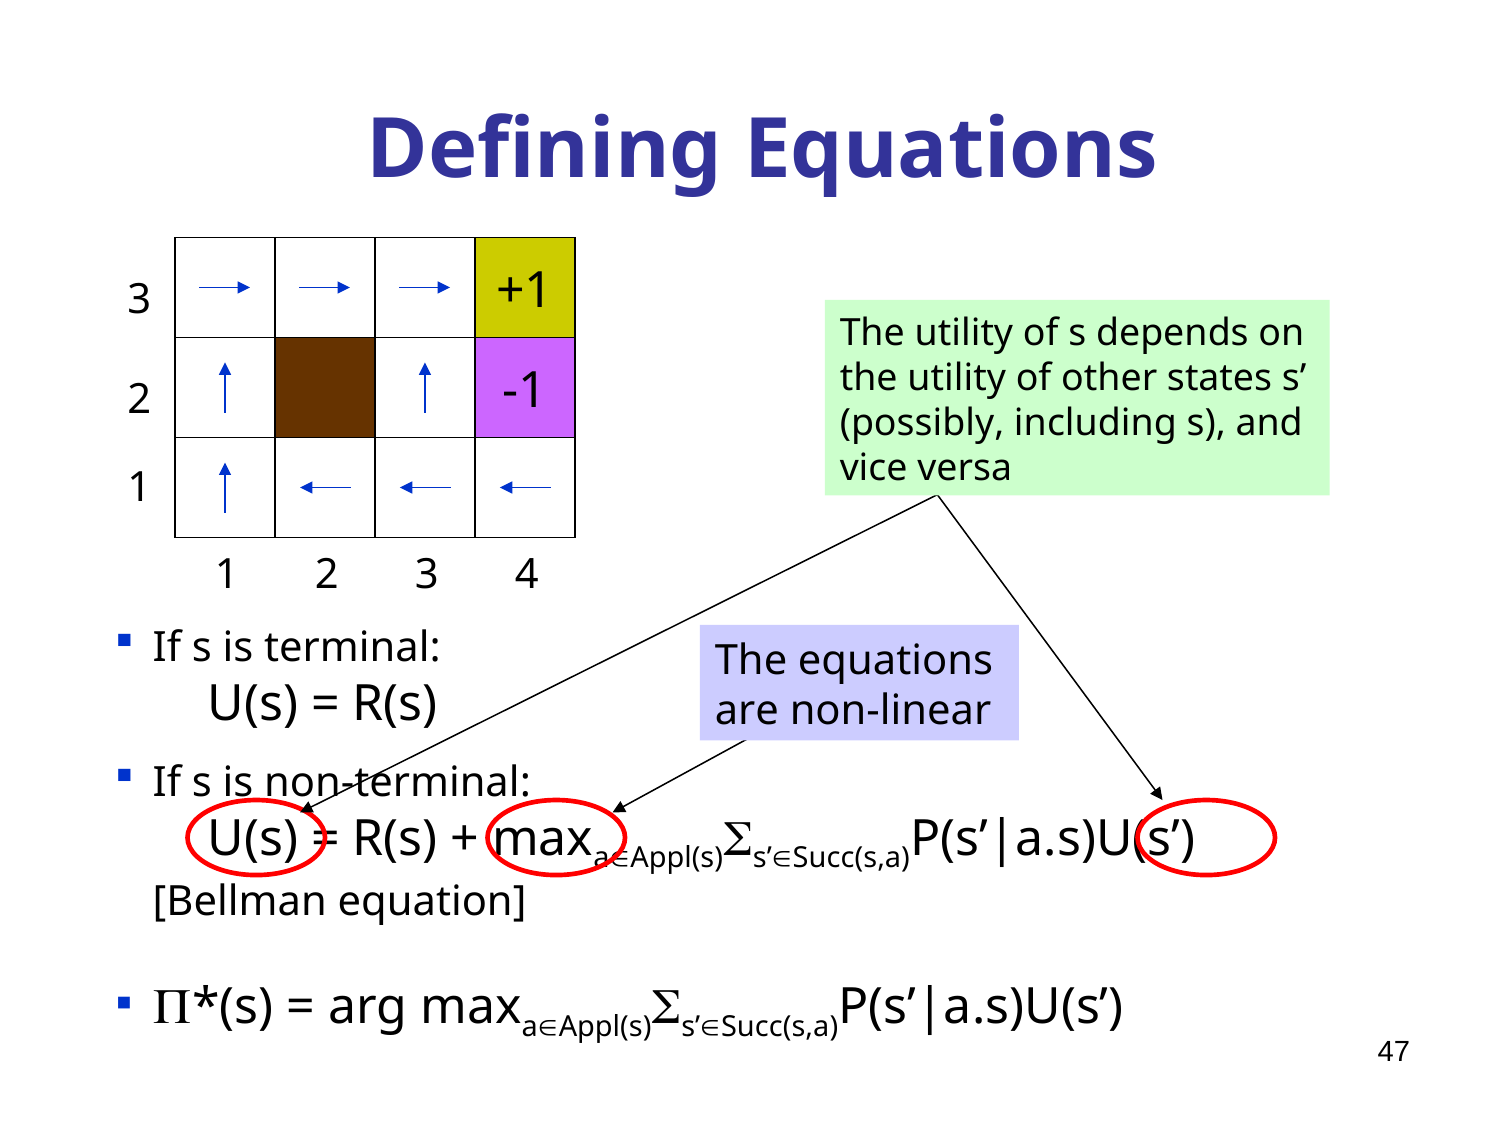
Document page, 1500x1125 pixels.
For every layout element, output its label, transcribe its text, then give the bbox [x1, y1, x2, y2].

title Defining Equations [99, 49, 1425, 238]
text_box If s is terminal: U(s) = R(s) If s is non-terminal: U(s) = R(s) + maxaAppl(s)s’Succ(s,a)P(s’|a.s)U(s’) [Bellman equation] *(s) = arg maxaAppl(s)s’Succ(s,a)P(s’|a.s)U(s’) [99, 612, 1463, 1125]
text_box -1 [474, 337, 575, 438]
text_box [274, 337, 375, 438]
text_box The equations are non-linear [699, 624, 1019, 741]
text_box 2 [300, 539, 354, 605]
text_box 1 [200, 539, 254, 605]
text_box If s is terminal: U(s) = R(s) If s is non-terminal: U(s) = R(s) + maxaAppl(s)s’Succ(s,a)P(s’|a.s)U(s’) [Bellman equation] *(s) = arg maxaAppl(s)s’Succ(s,a)P(s’|a.s)U(s’) [190, 803, 322, 872]
text_box 4 [500, 539, 554, 605]
text_box The utility of s depends on the utility of other states s’ (possibly, including s), and vice versa [824, 299, 1330, 496]
text_box 3 [399, 539, 454, 605]
text_box <number> [1074, 1024, 1426, 1103]
text_box 3 [112, 264, 167, 330]
text_box 1 [112, 451, 167, 518]
text_box 2 [112, 364, 167, 430]
text_box +1 [474, 238, 575, 337]
